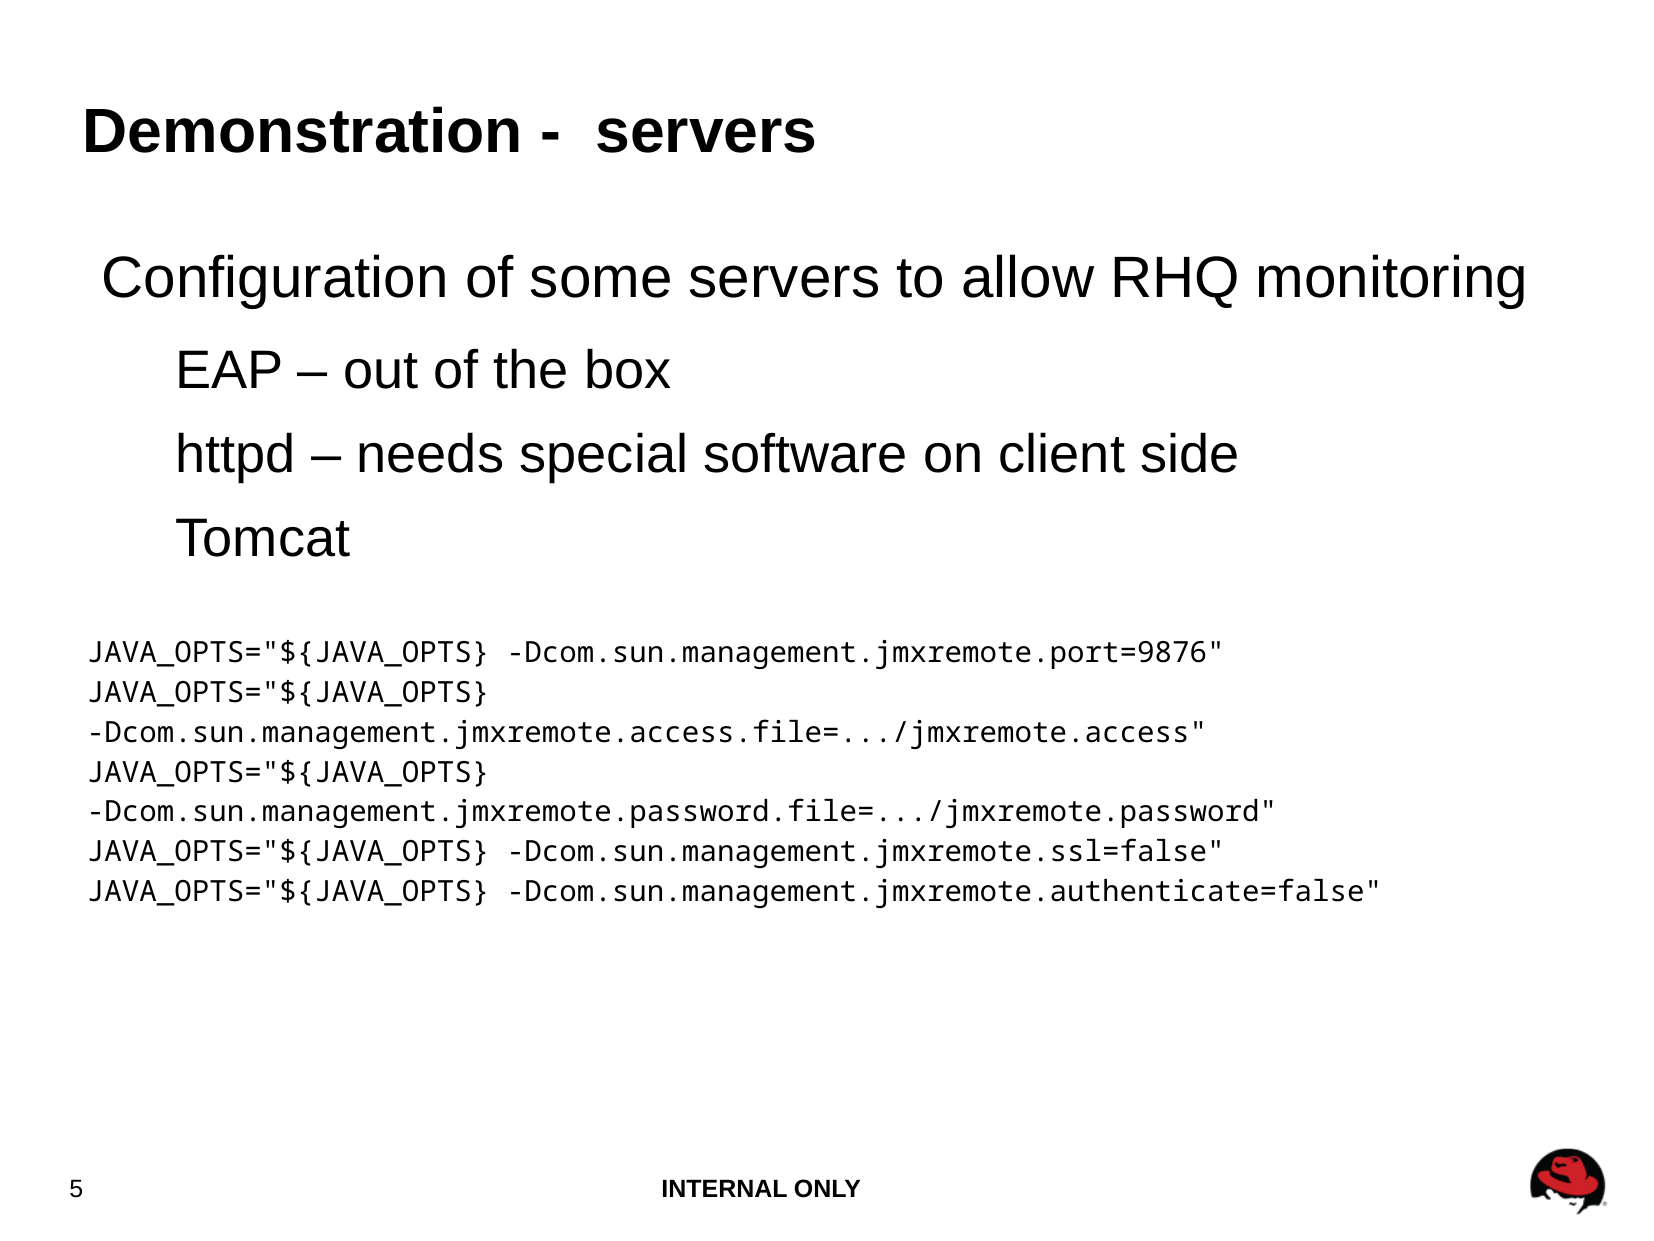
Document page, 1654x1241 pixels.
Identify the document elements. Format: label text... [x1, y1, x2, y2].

title Demonstration - servers [82, 37, 1571, 226]
list Configuration of some servers to allow RHQ monitoring EAP – out of the box httpd – needs special software on client side Tomcat JAVA_OPTS="${JAVA_OPTS} -Dcom.sun.management.jmxremote.port=9876" JAVA_OPTS="${JAVA_OPTS} -Dcom.sun.management.jmxremote.access.file=.../jmxremote.access" JAVA_OPTS="${JAVA_OPTS} -Dcom.sun.management.jmxremote.password.file=.../jmxremote.password" JAVA_OPTS="${JAVA_OPTS} -Dcom.sun.management.jmxremote.ssl=false" JAVA_OPTS="${JAVA_OPTS} -Dcom.sun.management.jmxremote.authenticate=false" [86, 244, 1576, 1039]
picture [1529, 1146, 1613, 1224]
